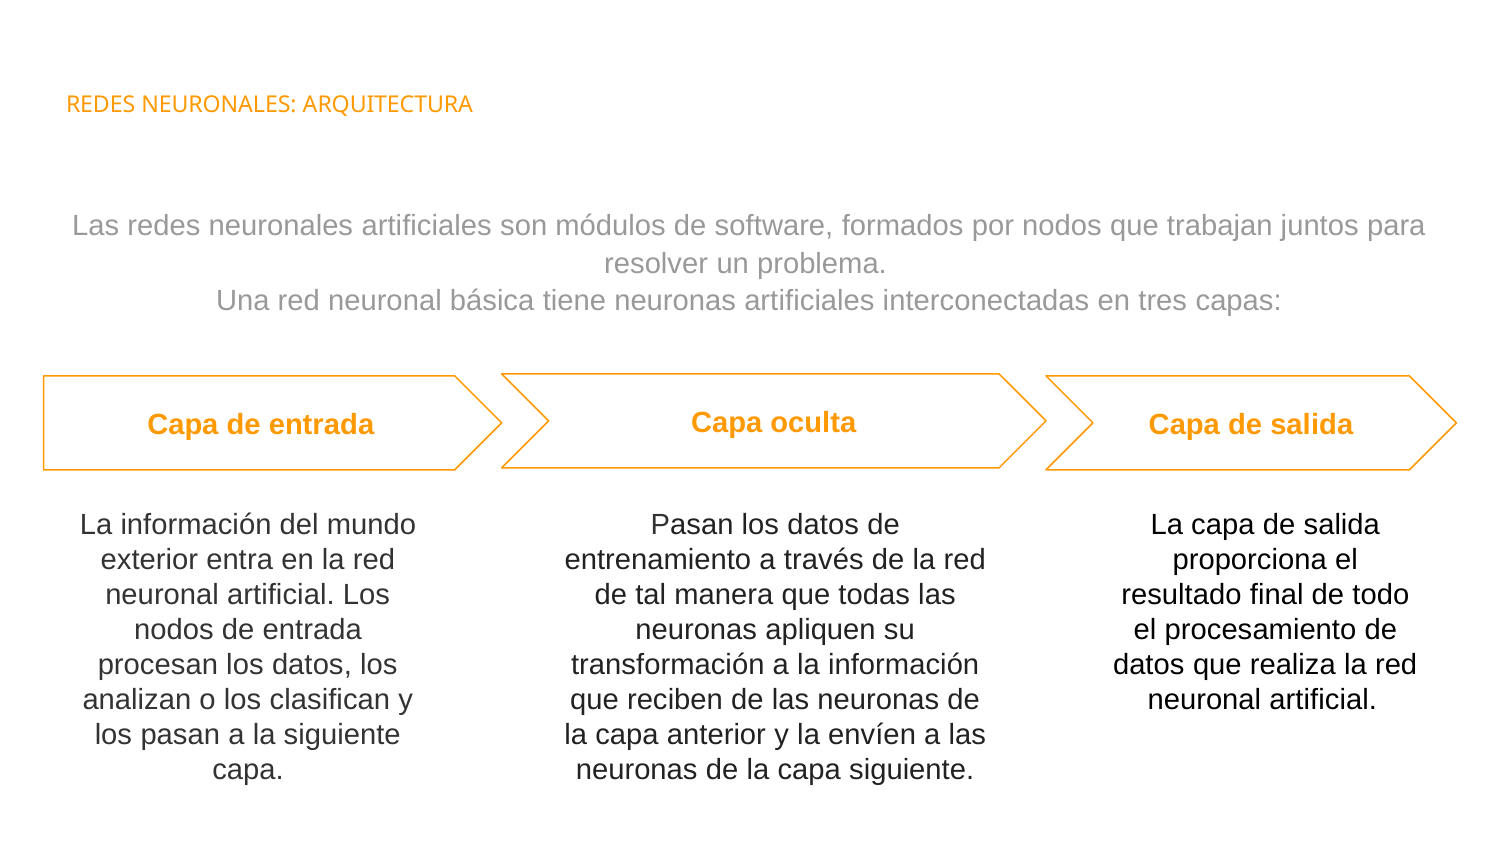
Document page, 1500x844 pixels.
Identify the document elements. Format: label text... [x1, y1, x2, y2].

text_box Pasan los datos de entrenamiento a través de la red de tal manera que todas las neuronas apliquen su transformación a la información que reciben de las neuronas de la capa anterior y la envíen a las neuronas de la capa siguiente. [546, 490, 1005, 800]
list Las redes neuronales artificiales son módulos de software, formados por nodos que trabajan juntos para resolver un problema. Una red neuronal básica tiene neuronas artificiales interconectadas en tres capas: [51, 189, 1449, 750]
text_box Capa de salida [1045, 375, 1457, 470]
text_box La capa de salida proporciona el resultado final de todo el procesamiento de datos que realiza la red neuronal artificial. [1095, 490, 1436, 731]
text_box La información del mundo exterior entra en la red neuronal artificial. Los nodos de entrada procesan los datos, los analizan o los clasifican y los pasan a la siguiente capa. [59, 490, 437, 800]
text_box Capa oculta [501, 373, 1047, 468]
title REDES NEURONALES: ARQUITECTURA [51, 72, 1449, 167]
text_box Capa de entrada [43, 375, 502, 470]
